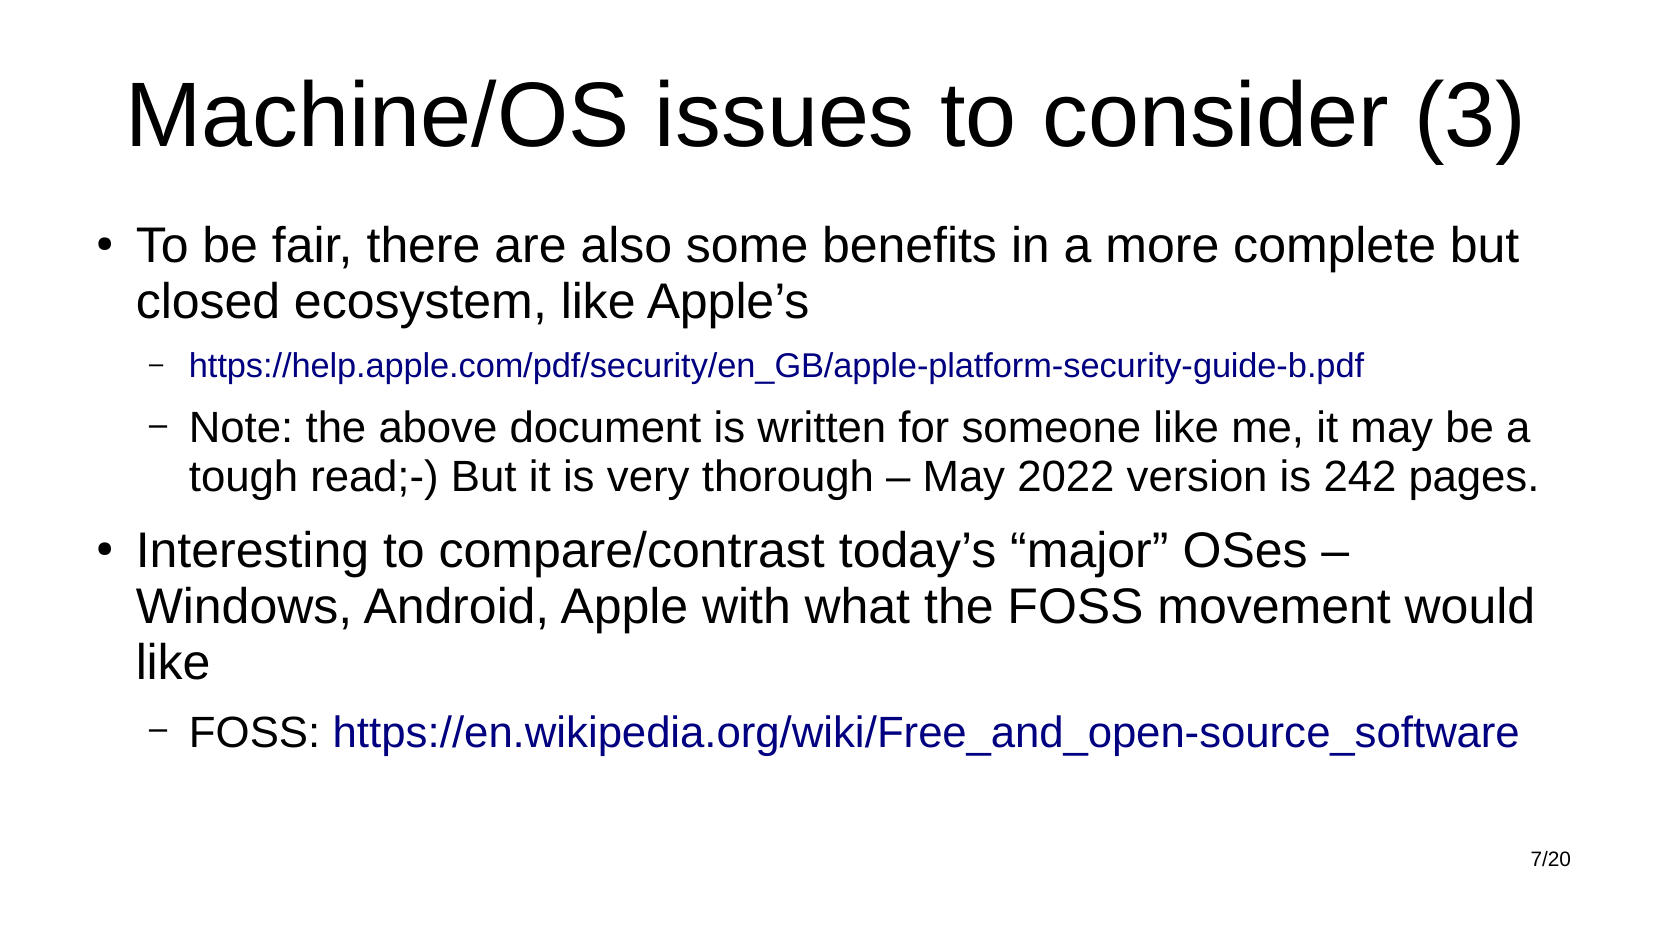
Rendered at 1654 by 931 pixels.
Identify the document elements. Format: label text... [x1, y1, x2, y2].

title Machine/OS issues to consider (3) [82, 37, 1571, 193]
list To be fair, there are also some benefits in a more complete but closed ecosystem, like Apple’s https://help.apple.com/pdf/security/en_GB/apple-platform-security-guide-b.pdf Note: the above document is written for someone like me, it may be a tough read;-) But it is very thorough – May 2022 version is 242 pages. Interesting to compare/contrast today’s “major” OSes – Windows, Android, Apple with what the FOSS movement would like FOSS: https://en.wikipedia.org/wiki/Free_and_open-source_software [82, 217, 1571, 758]
